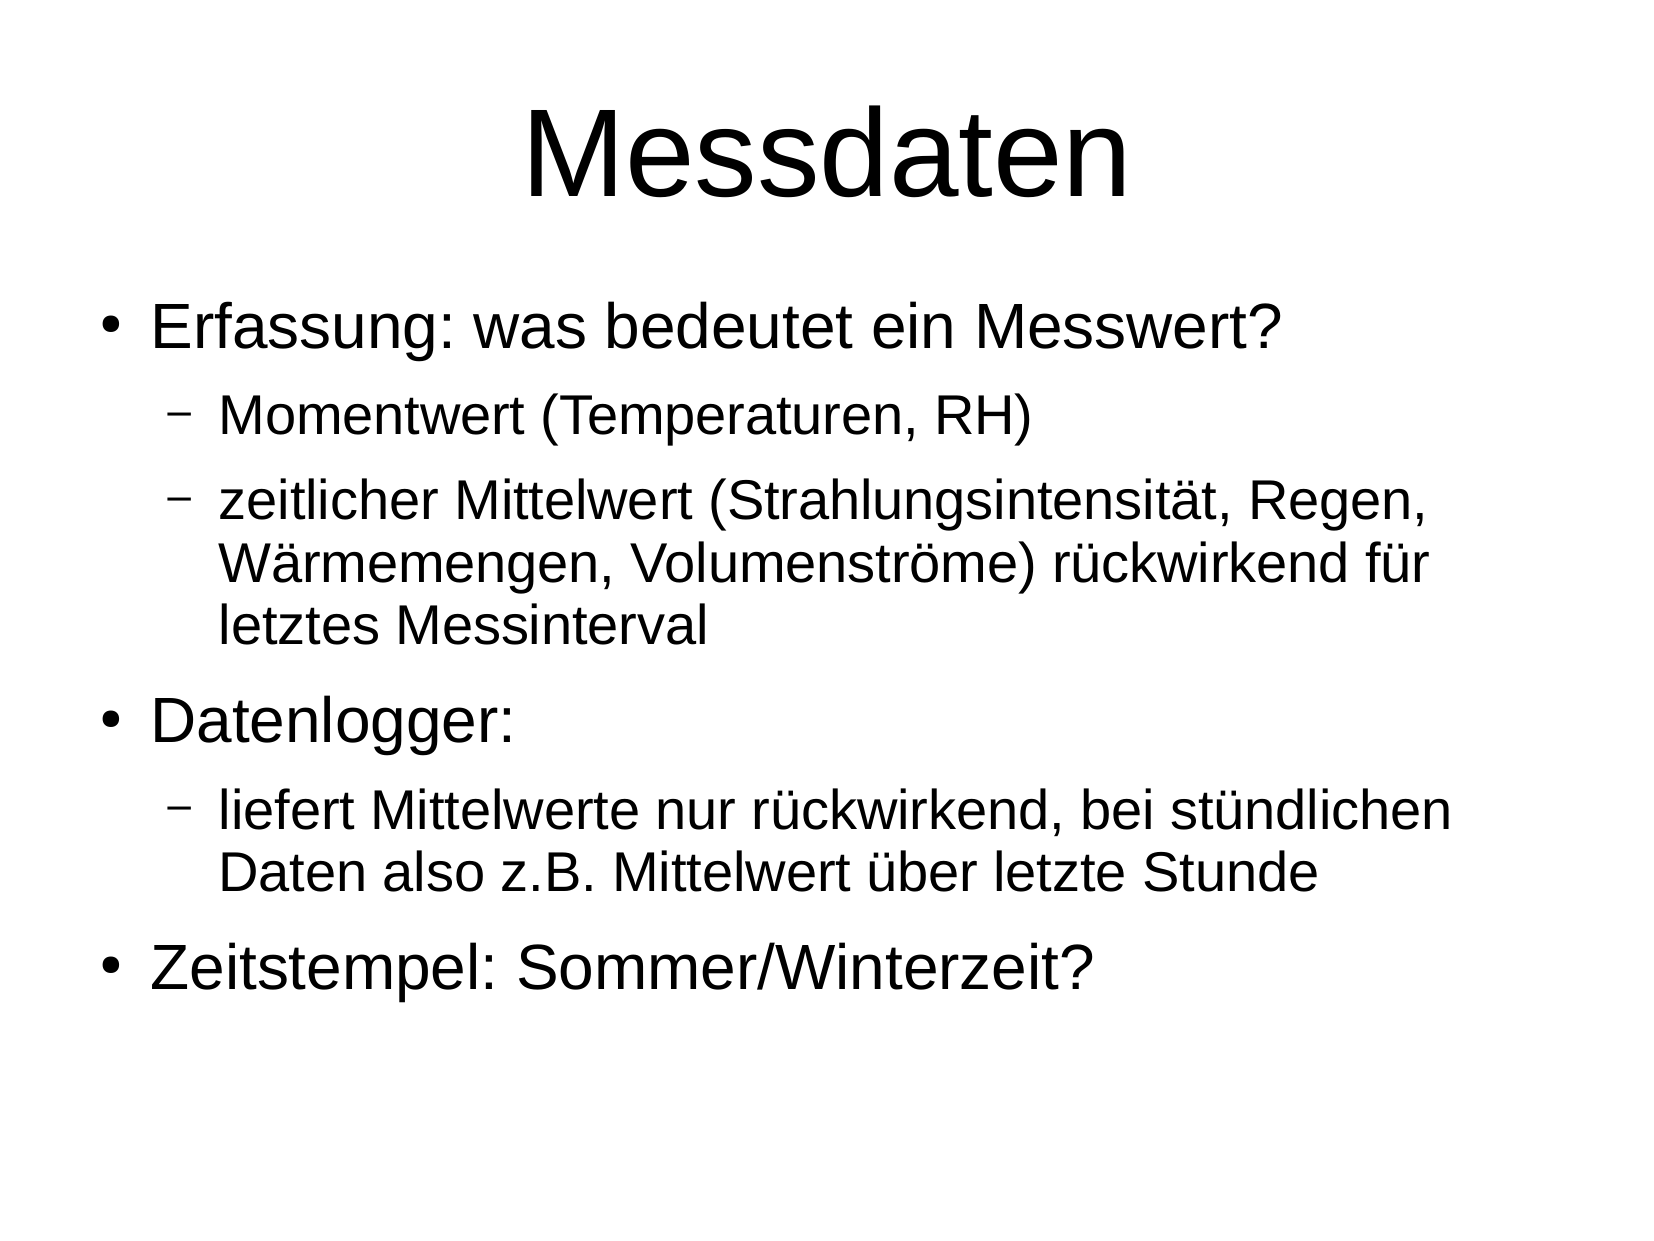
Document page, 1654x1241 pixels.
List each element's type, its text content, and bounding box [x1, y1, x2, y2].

list Erfassung: was bedeutet ein Messwert? Momentwert (Temperaturen, RH) zeitlicher Mittelwert (Strahlungsintensität, Regen, Wärmemengen, Volumenströme) rückwirkend für letztes Messinterval Datenlogger: liefert Mittelwerte nur rückwirkend, bei stündlichen Daten also z.B. Mittelwert über letzte Stunde Zeitstempel: Sommer/Winterzeit? [82, 290, 1571, 1010]
title Messdaten [82, 49, 1571, 257]
